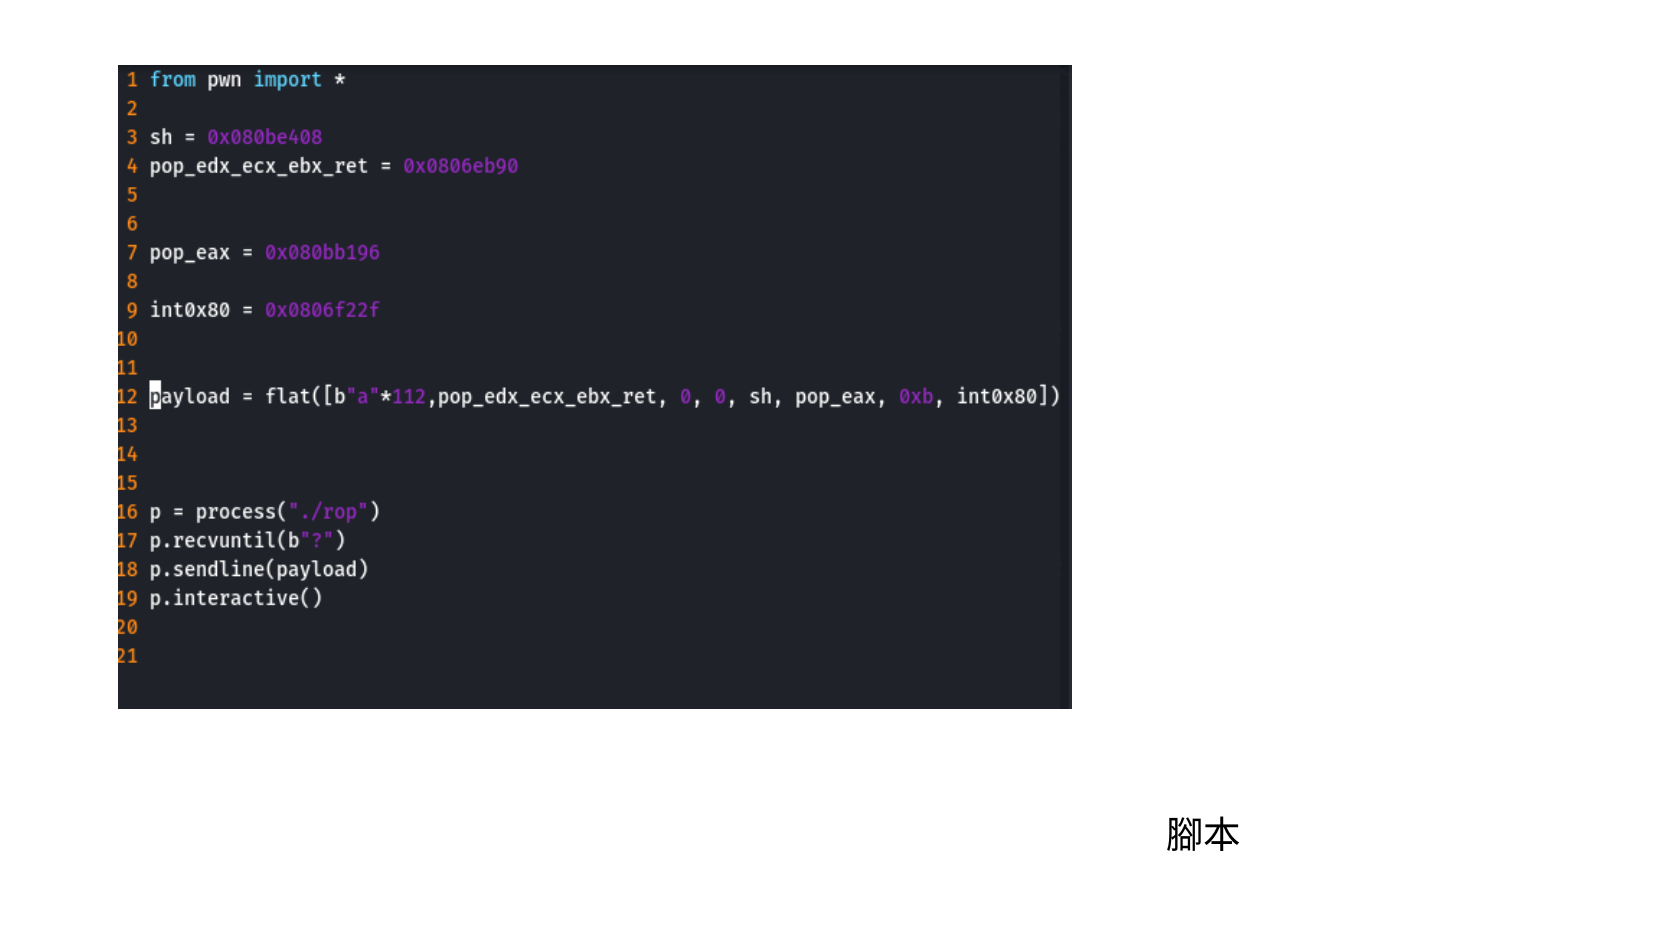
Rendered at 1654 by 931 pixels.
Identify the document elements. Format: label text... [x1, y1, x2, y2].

text_box 腳本 [1151, 797, 1506, 867]
picture [118, 65, 1072, 709]
